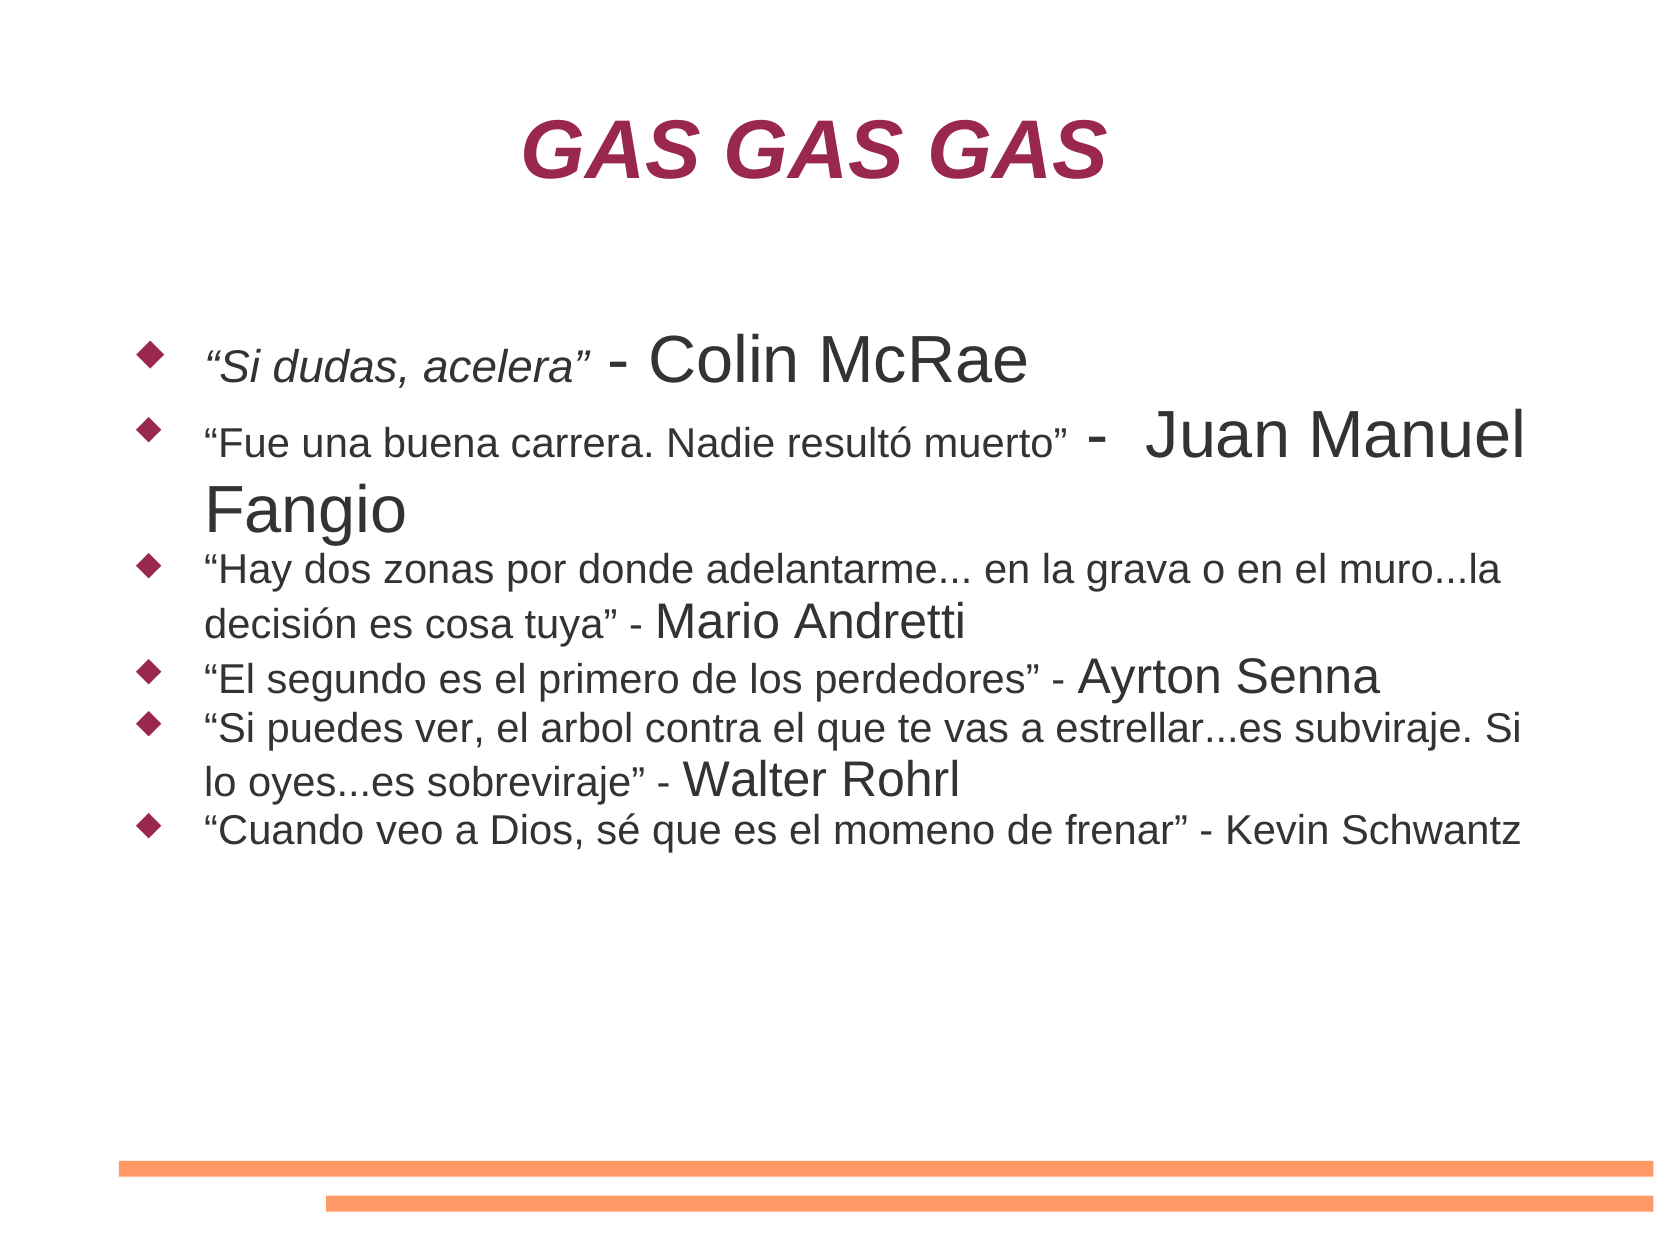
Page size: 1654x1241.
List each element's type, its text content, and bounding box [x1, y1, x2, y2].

list “Si dudas, acelera” - Colin McRae “Fue una buena carrera. Nadie resultó muerto” - Juan Manuel Fangio “Hay dos zonas por donde adelantarme... en la grava o en el muro...la decisión es cosa tuya” - Mario Andretti “El segundo es el primero de los perdedores” - Ayrton Senna “Si puedes ver, el arbol contra el que te vas a estrellar...es subviraje. Si lo oyes...es sobreviraje” - Walter Rohrl “Cuando veo a Dios, sé que es el momeno de frenar” - Kevin Schwantz [121, 322, 1561, 1132]
title GAS GAS GAS [121, 46, 1534, 254]
